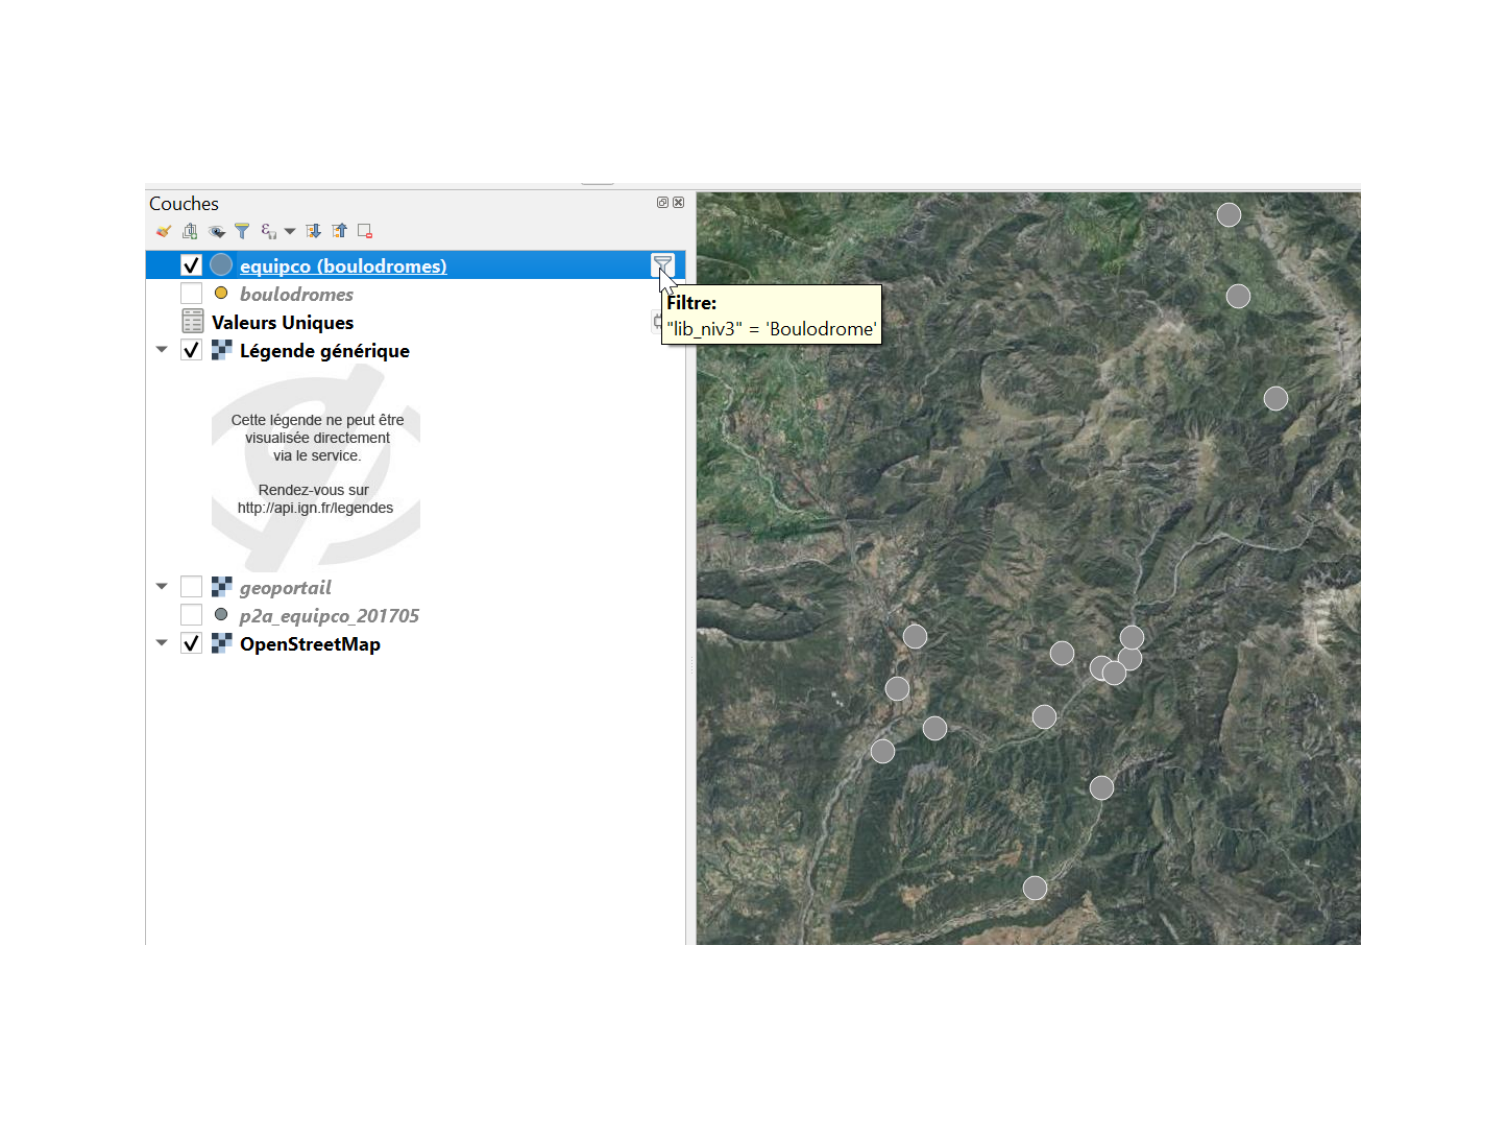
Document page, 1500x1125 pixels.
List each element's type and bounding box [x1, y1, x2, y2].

picture [145, 183, 1361, 945]
